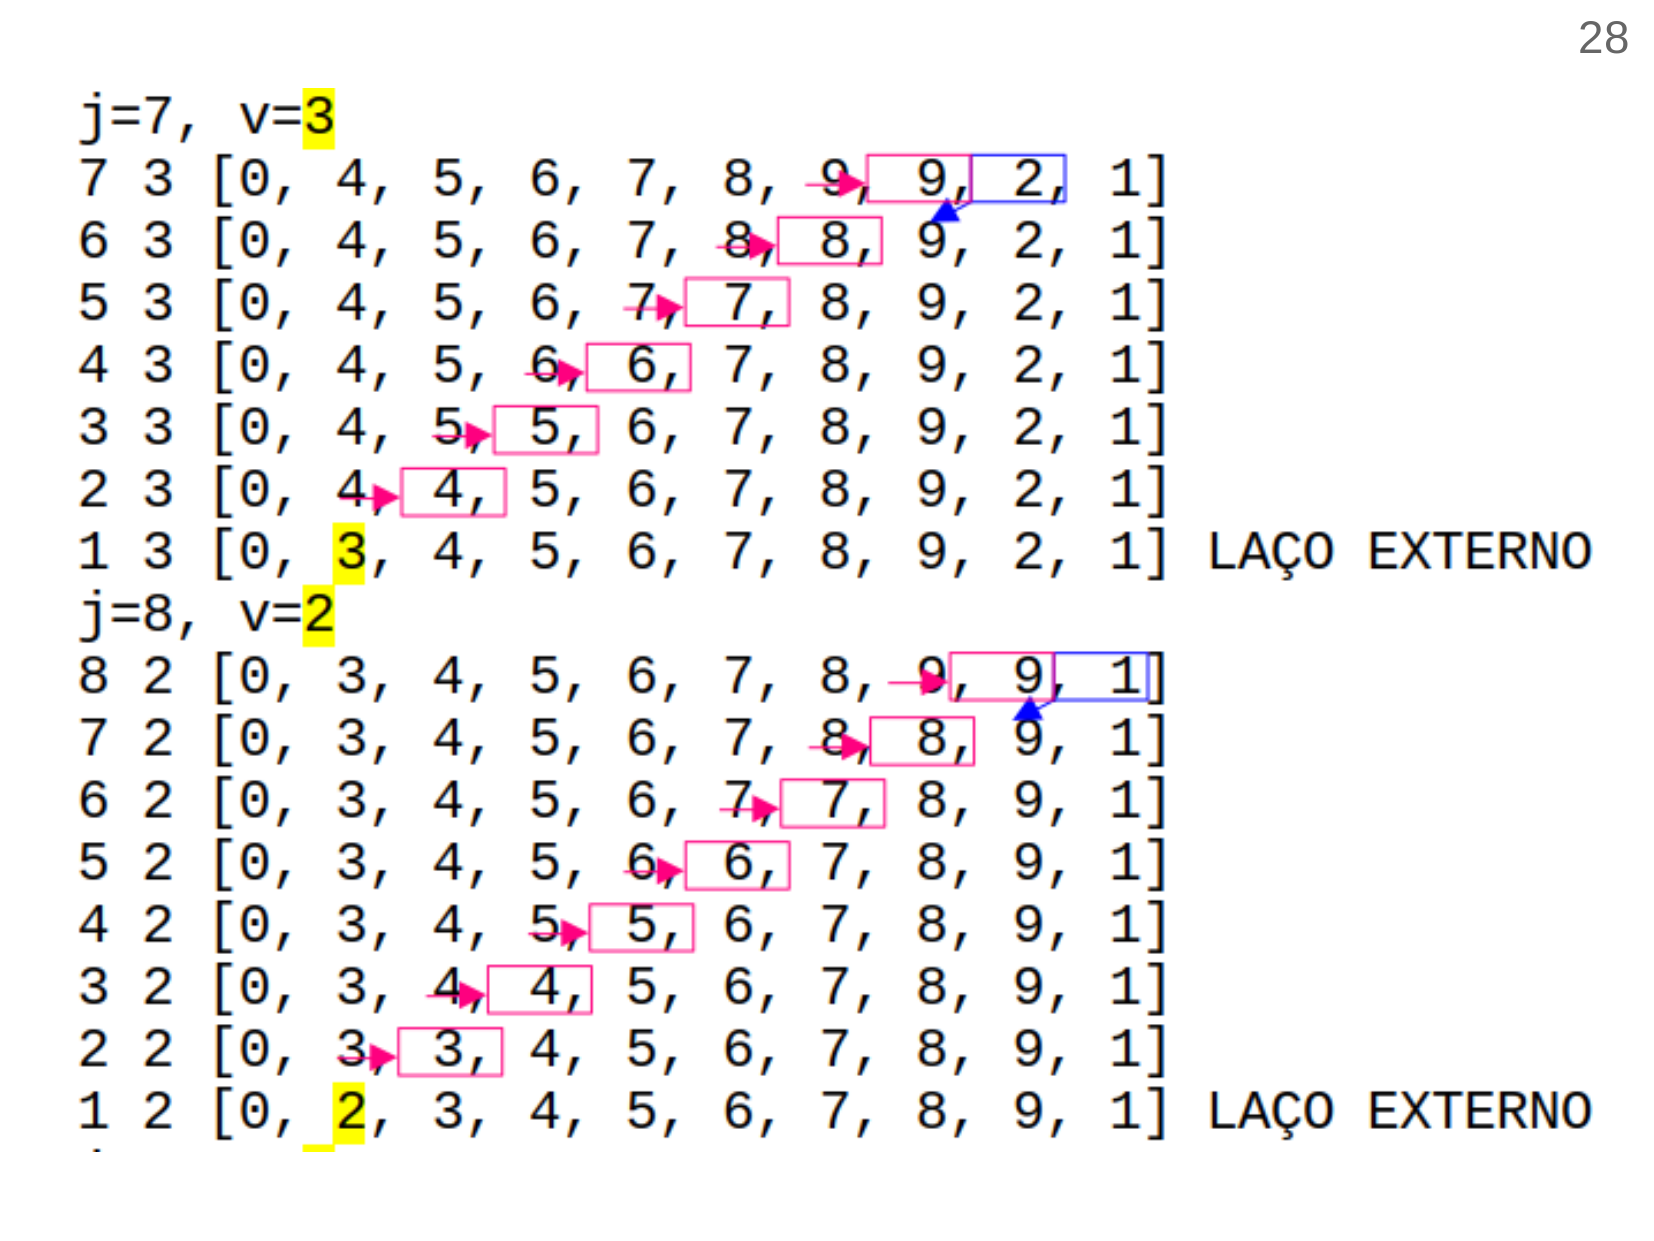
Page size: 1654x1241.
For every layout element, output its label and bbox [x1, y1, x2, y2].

picture [73, 88, 1623, 1152]
